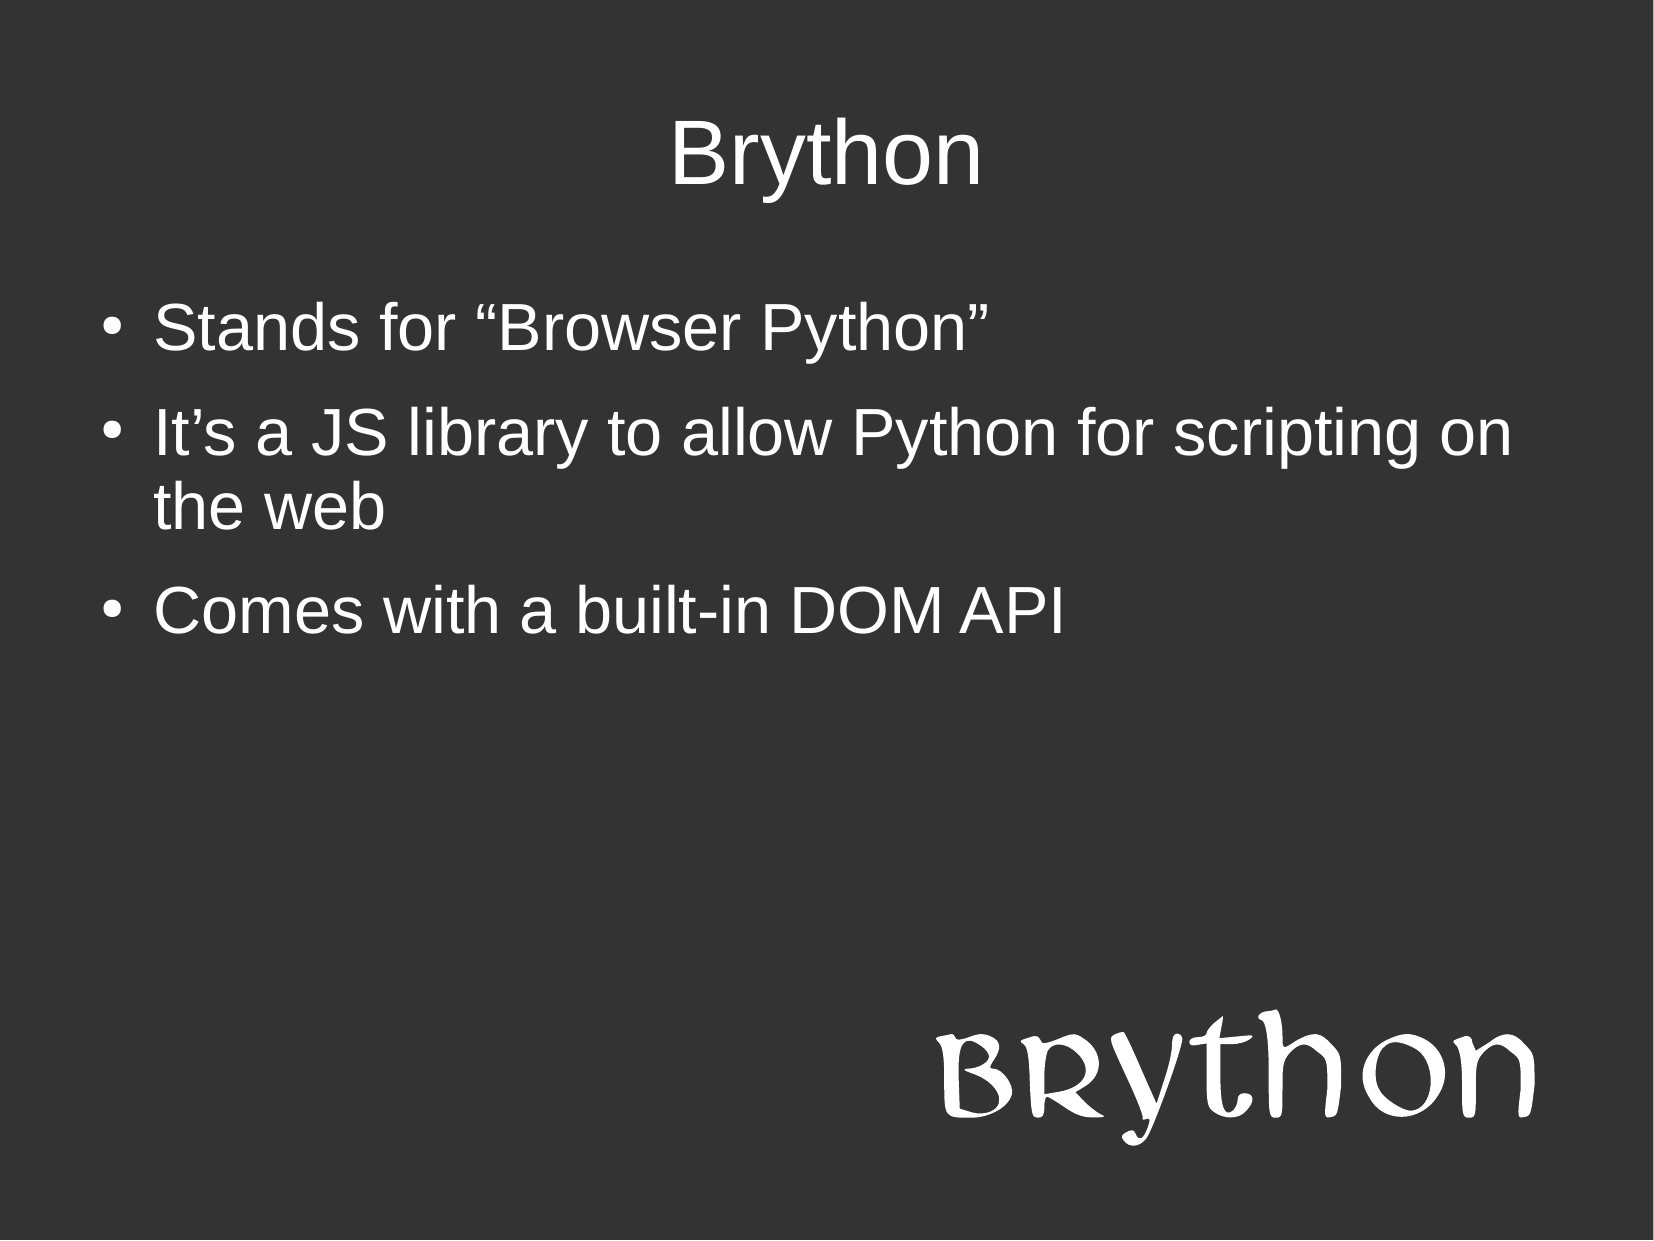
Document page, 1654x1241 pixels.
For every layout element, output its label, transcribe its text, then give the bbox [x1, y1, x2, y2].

picture [935, 1009, 1536, 1146]
title Brython [82, 49, 1571, 257]
list Stands for “Browser Python” It’s a JS library to allow Python for scripting on the web Comes with a built-in DOM API [82, 290, 1571, 1010]
